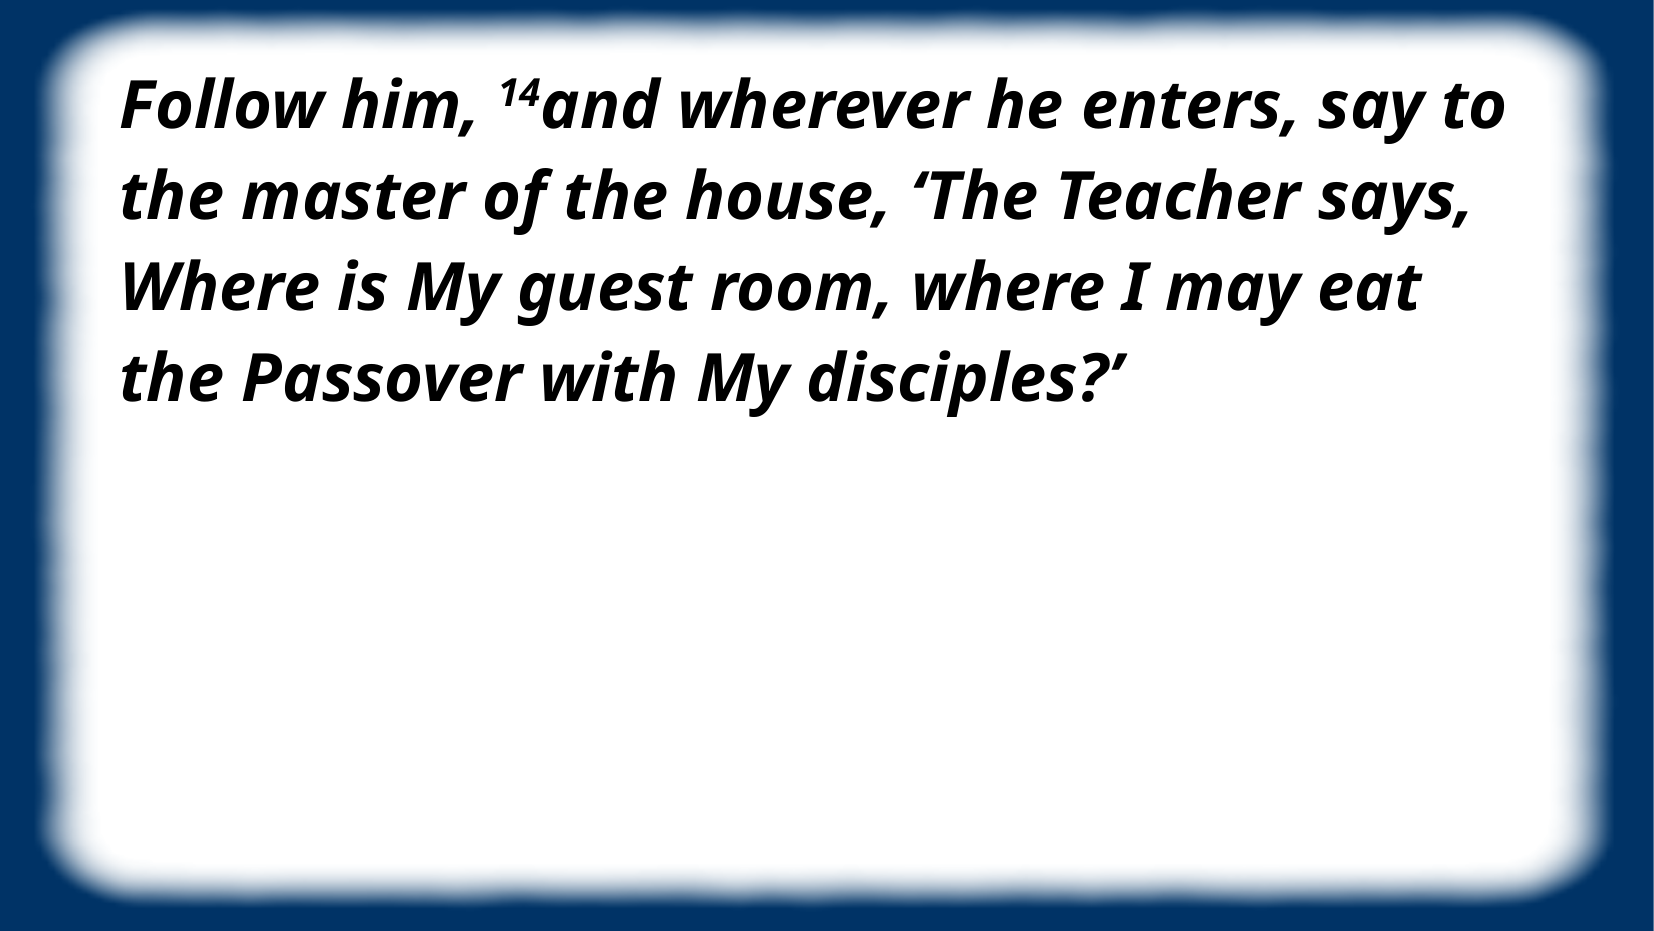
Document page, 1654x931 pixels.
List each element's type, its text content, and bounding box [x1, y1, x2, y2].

picture [0, 0, 1654, 931]
text_box Follow him, 14and wherever he enters, say to the master of the house, ‘The Teacher says, Where is My guest room, where I may eat the Passover with My disciples?’ [105, 50, 1546, 421]
